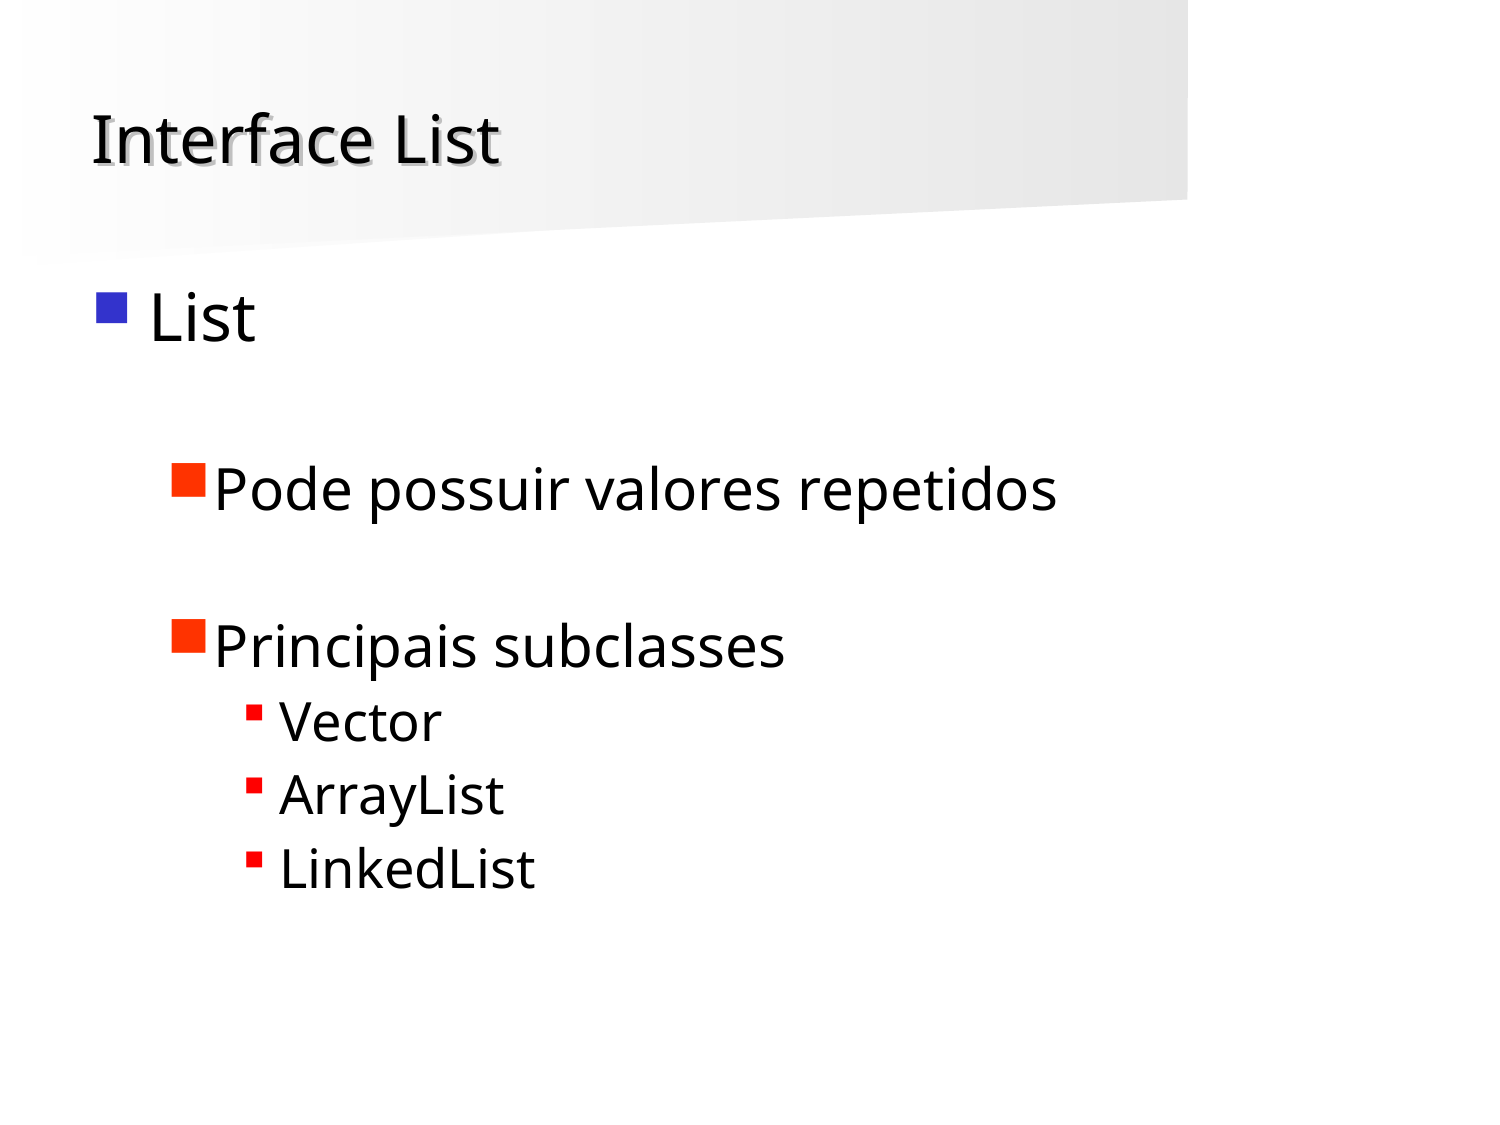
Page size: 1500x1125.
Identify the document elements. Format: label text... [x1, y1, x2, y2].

title Interface List [76, 42, 1427, 231]
list List Pode possuir valores repetidos Principais subclasses Vector ArrayList LinkedList [76, 267, 1427, 1005]
